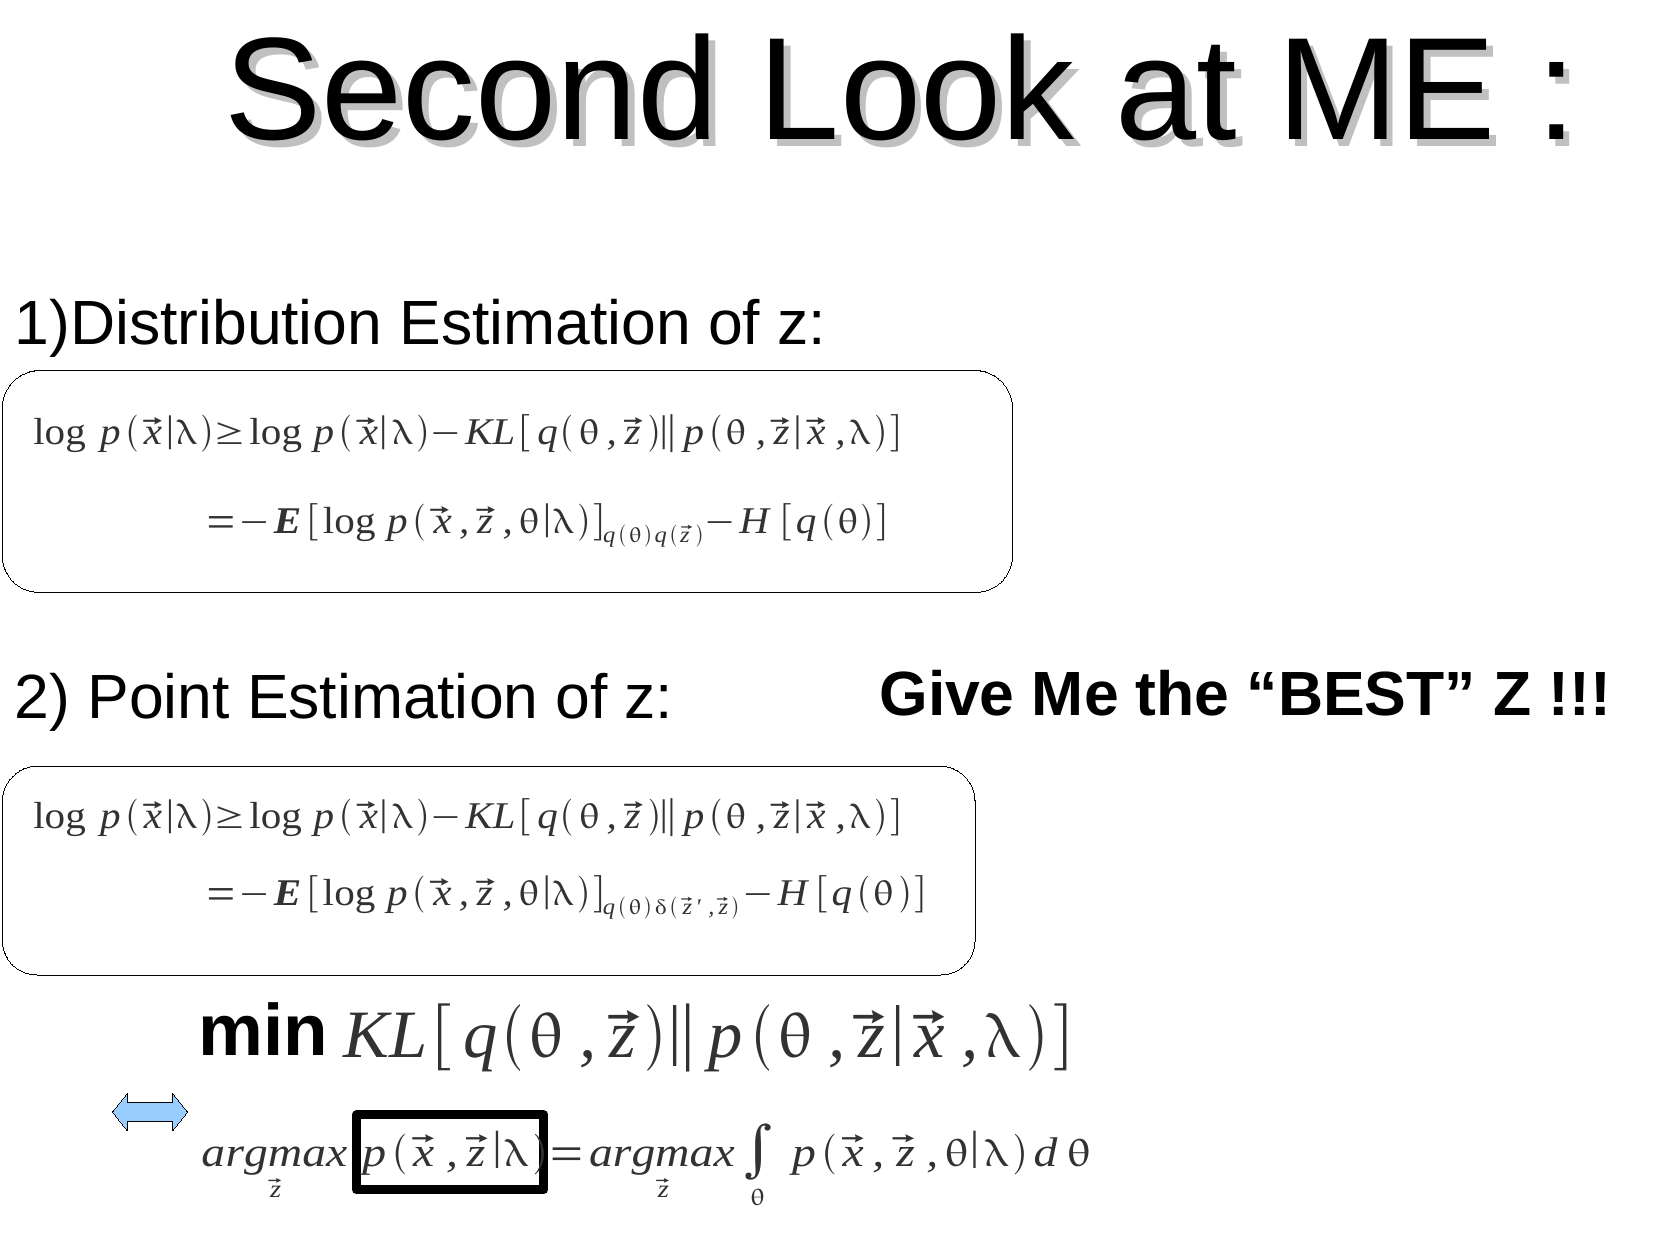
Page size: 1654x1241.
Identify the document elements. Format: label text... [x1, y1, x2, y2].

chart [23, 411, 911, 455]
chart [194, 500, 897, 549]
text_box 2) Point Estimation of z: [0, 654, 1501, 748]
text_box min [183, 982, 371, 1092]
text_box [2, 370, 1013, 593]
text_box Give Me the “BEST” Z !!! [829, 651, 1654, 753]
chart [194, 872, 935, 921]
text_box Second Look at ME : [209, 0, 1654, 196]
chart [189, 1119, 1104, 1210]
text_box [112, 1093, 188, 1131]
chart [322, 998, 1088, 1077]
text_box [356, 1114, 544, 1119]
text_box 1)Distribution Estimation of z: [0, 280, 1088, 374]
chart [23, 795, 911, 839]
text_box [2, 766, 976, 976]
